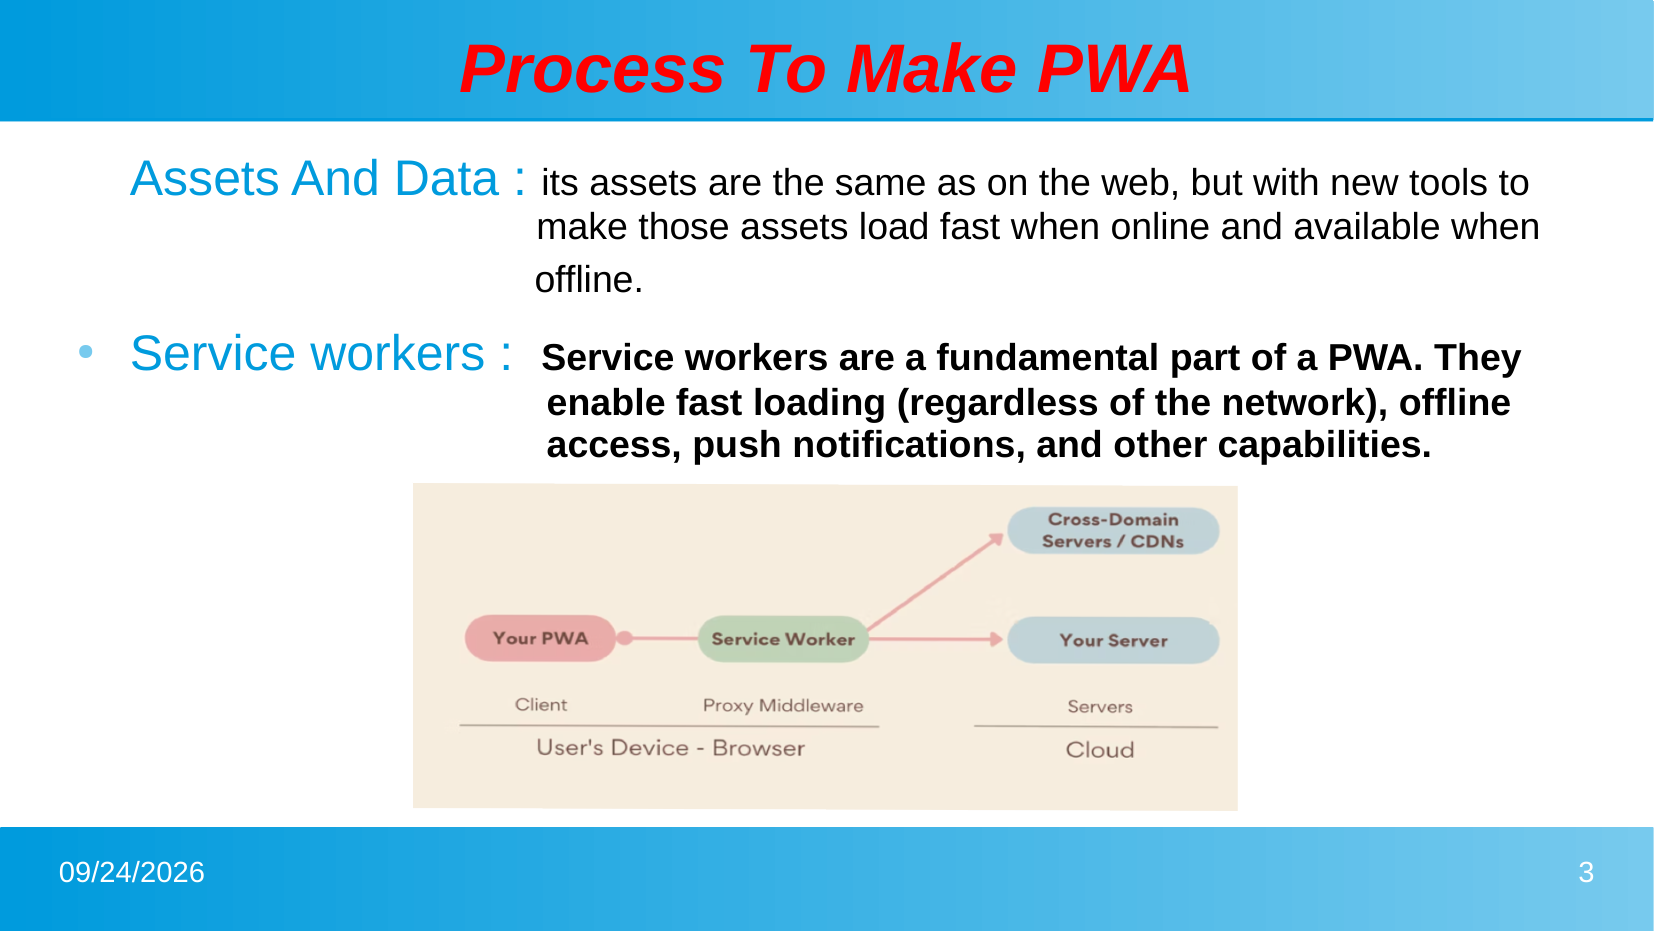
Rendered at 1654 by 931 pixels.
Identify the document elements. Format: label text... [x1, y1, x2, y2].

title Process To Make PWA [59, 29, 1595, 108]
list Assets And Data : its assets are the same as on the web, but with new tools to make those assets load fast when online and available when offline. Service workers : Service workers are a fundamental part of a PWA. They enable fast loading (regardless of the network), offline access, push notifications, and other capabilities. [59, 150, 1595, 741]
picture [412, 482, 1238, 811]
